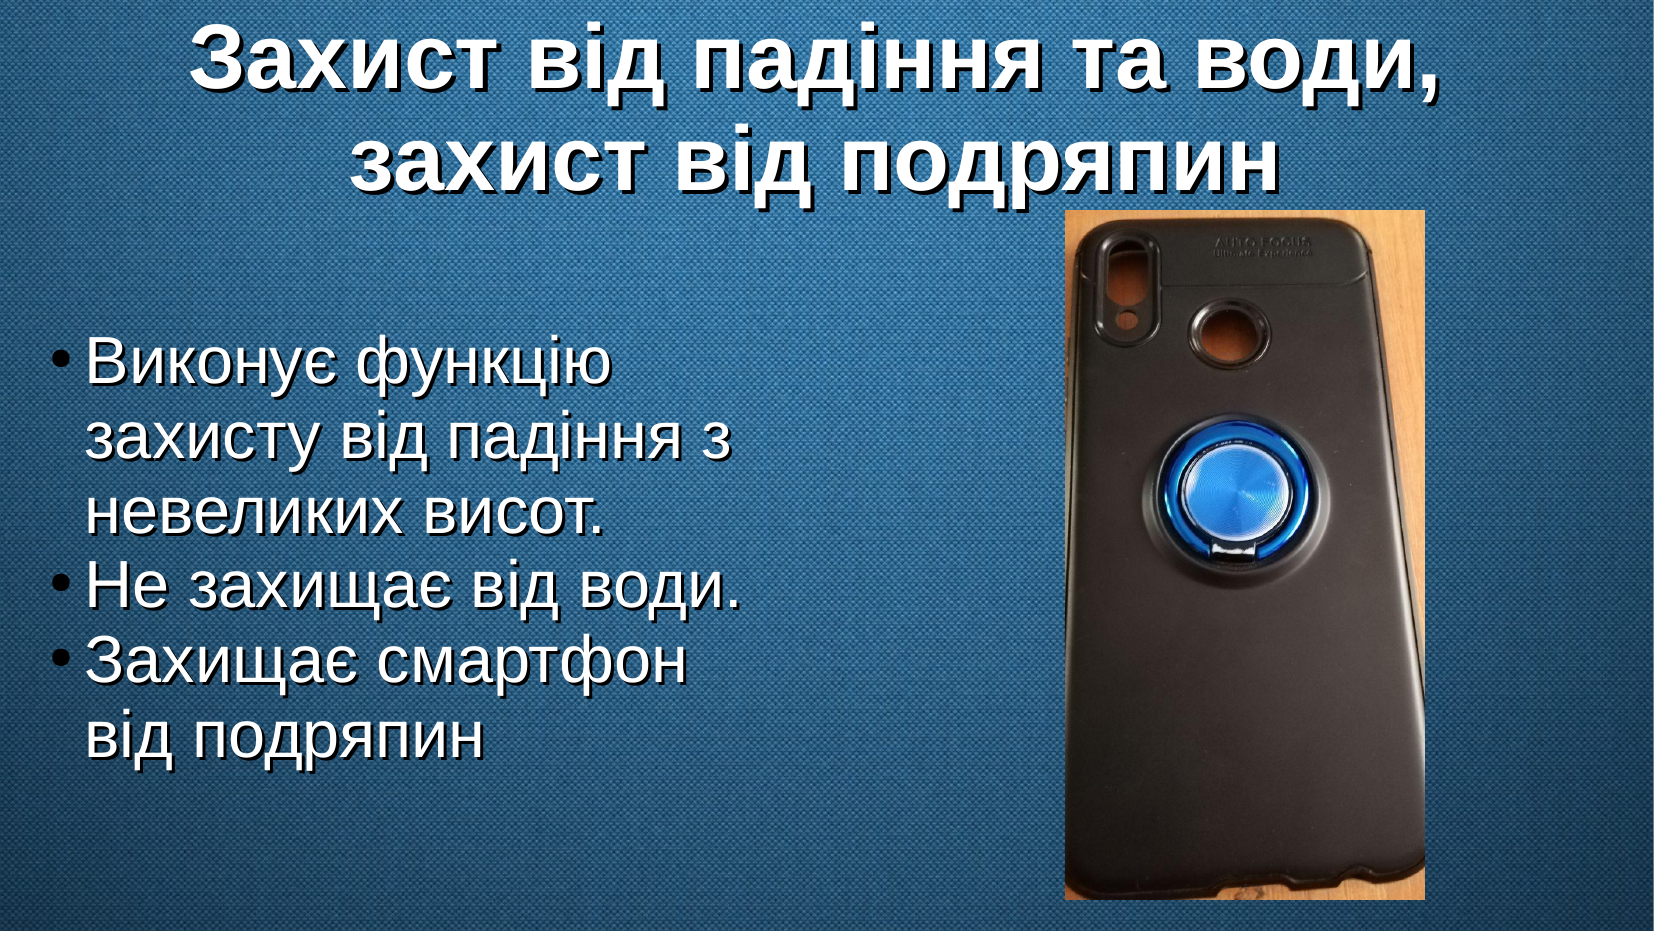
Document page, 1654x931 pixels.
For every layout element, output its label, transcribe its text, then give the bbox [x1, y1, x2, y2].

picture [0, 0, 1654, 931]
subtitle Виконує функцію захисту від падіння з невеликих висот. Не захищає від води. Захищає смартфон від подряпин [49, 255, 751, 841]
title Захист від падіння та води, захист від подряпин [71, 5, 1561, 211]
